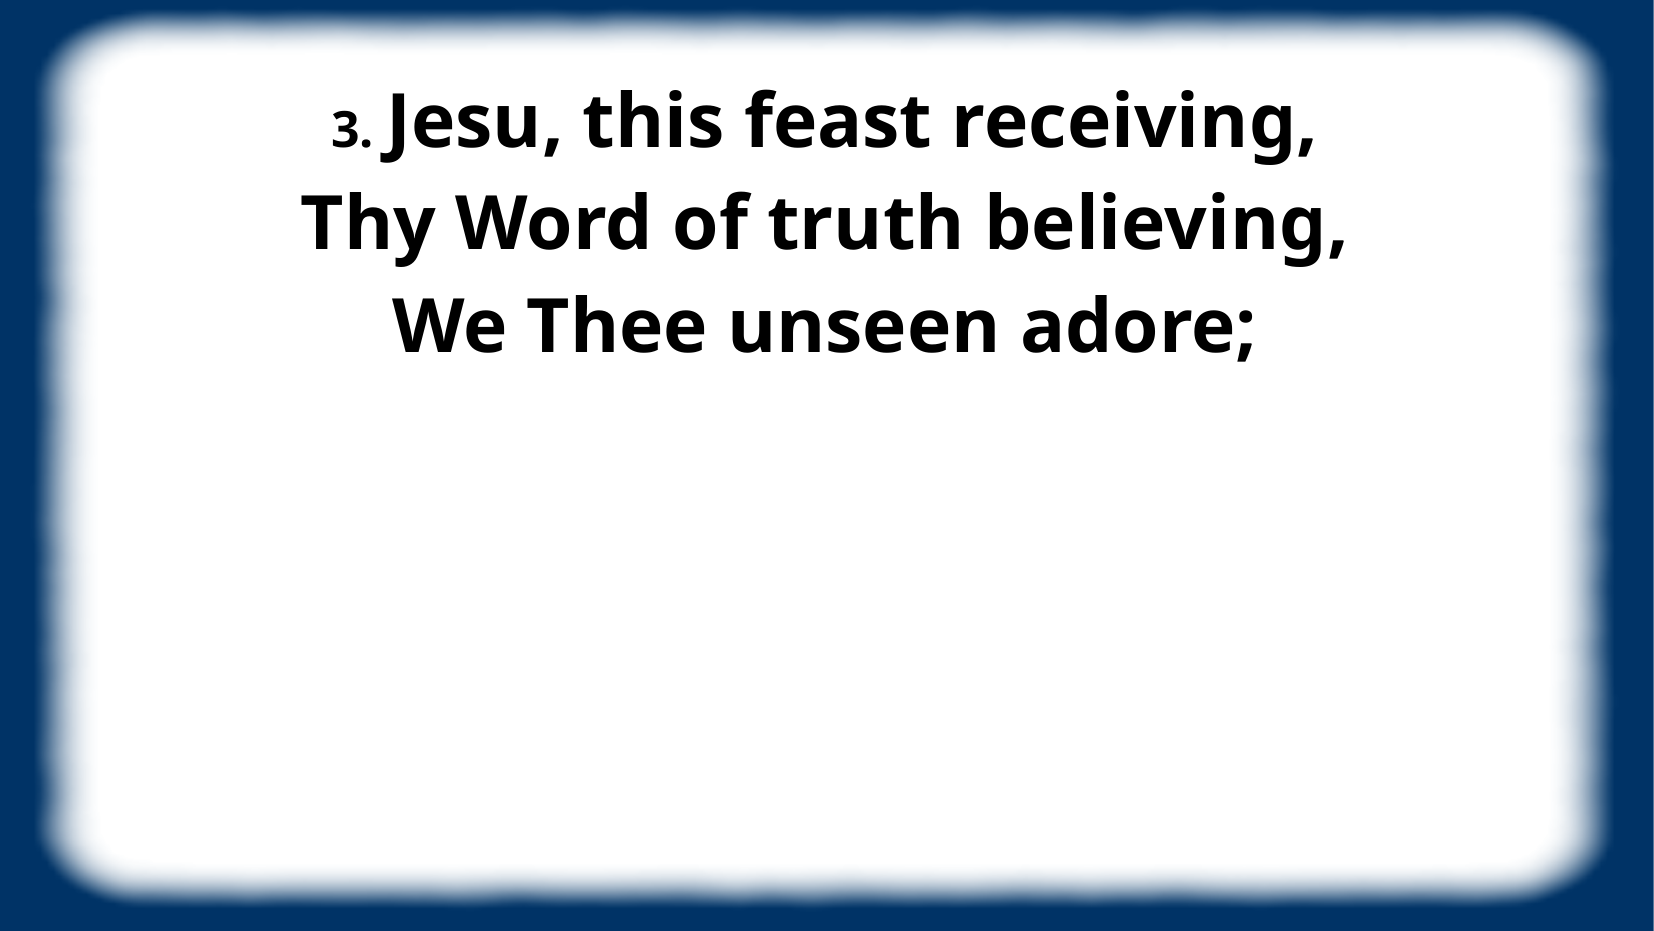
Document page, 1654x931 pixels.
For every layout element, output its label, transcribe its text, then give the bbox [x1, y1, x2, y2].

text_box 3. Jesu, this feast receiving, Thy Word of truth believing, We Thee unseen adore; [105, 60, 1546, 375]
picture [0, 0, 1654, 931]
